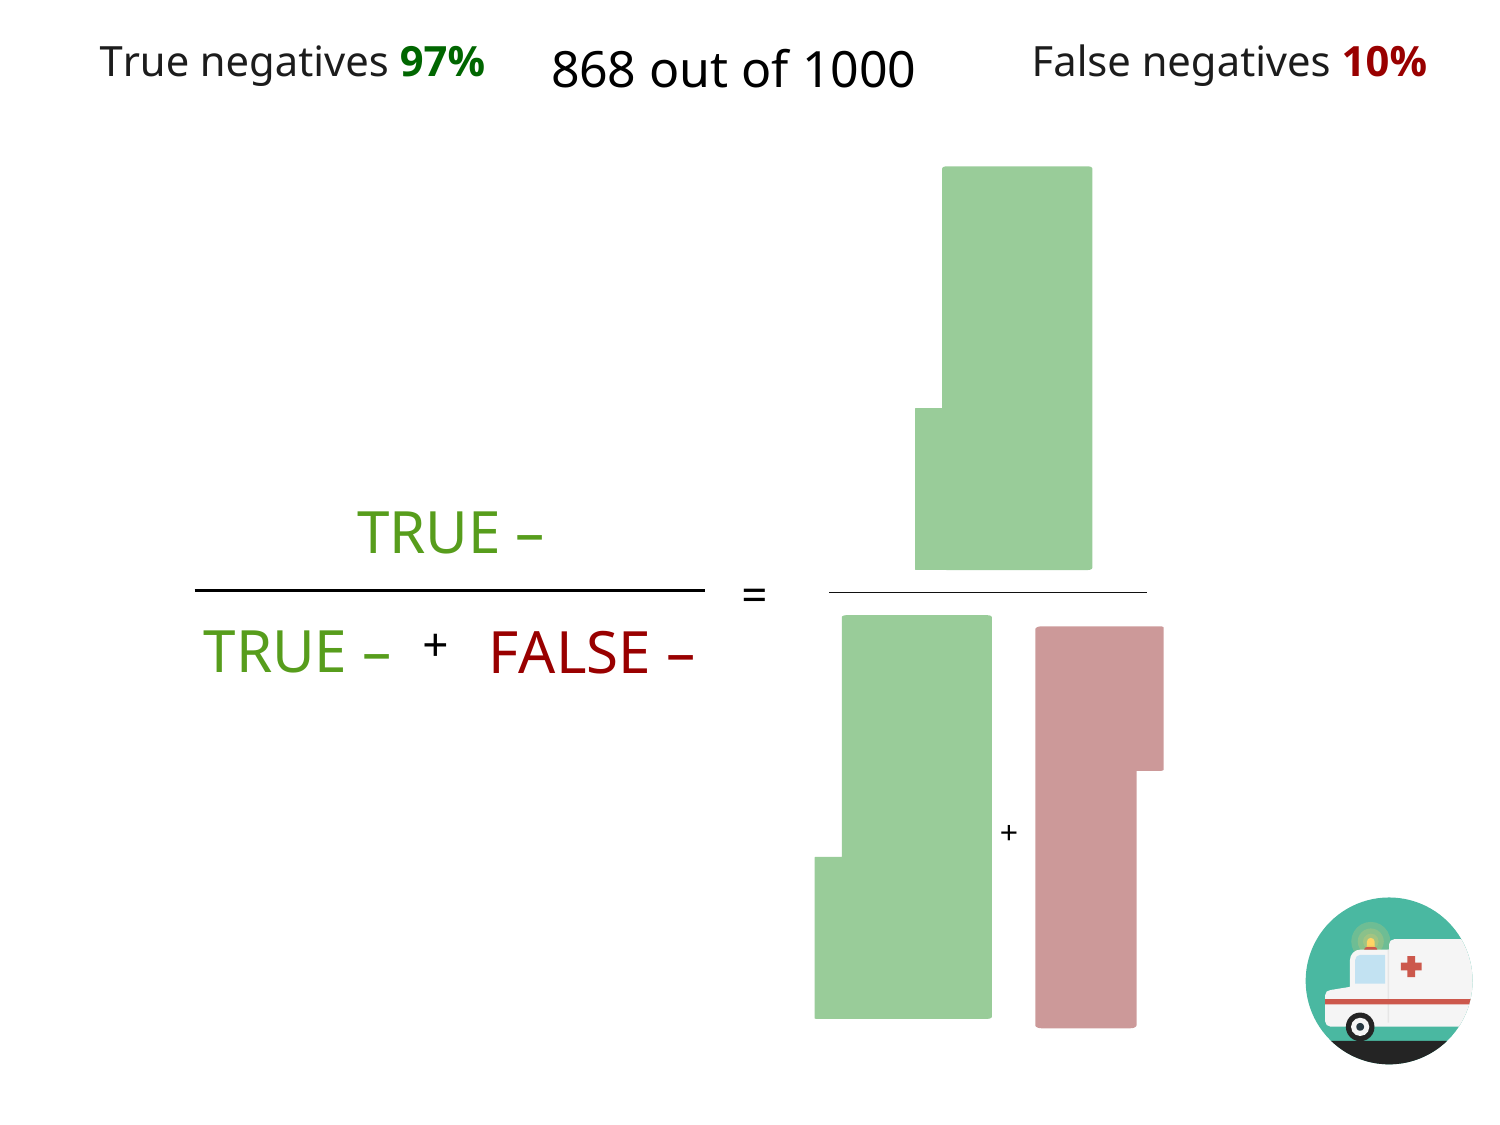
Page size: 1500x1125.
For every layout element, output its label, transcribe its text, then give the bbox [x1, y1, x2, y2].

text_box + [992, 807, 1015, 859]
text_box [1035, 626, 1164, 1029]
text_box TRUE – [342, 488, 568, 573]
text_box + [407, 607, 470, 693]
text_box False negatives 10% [973, 23, 1486, 96]
picture [1305, 896, 1474, 1066]
text_box 868 out of 1000 [422, 16, 1046, 119]
text_box = [726, 557, 789, 643]
text_box FALSE – [473, 607, 729, 763]
text_box [915, 166, 1093, 571]
text_box TRUE – [188, 606, 414, 692]
text_box True negatives 97% [75, 20, 511, 100]
text_box [814, 615, 992, 1019]
